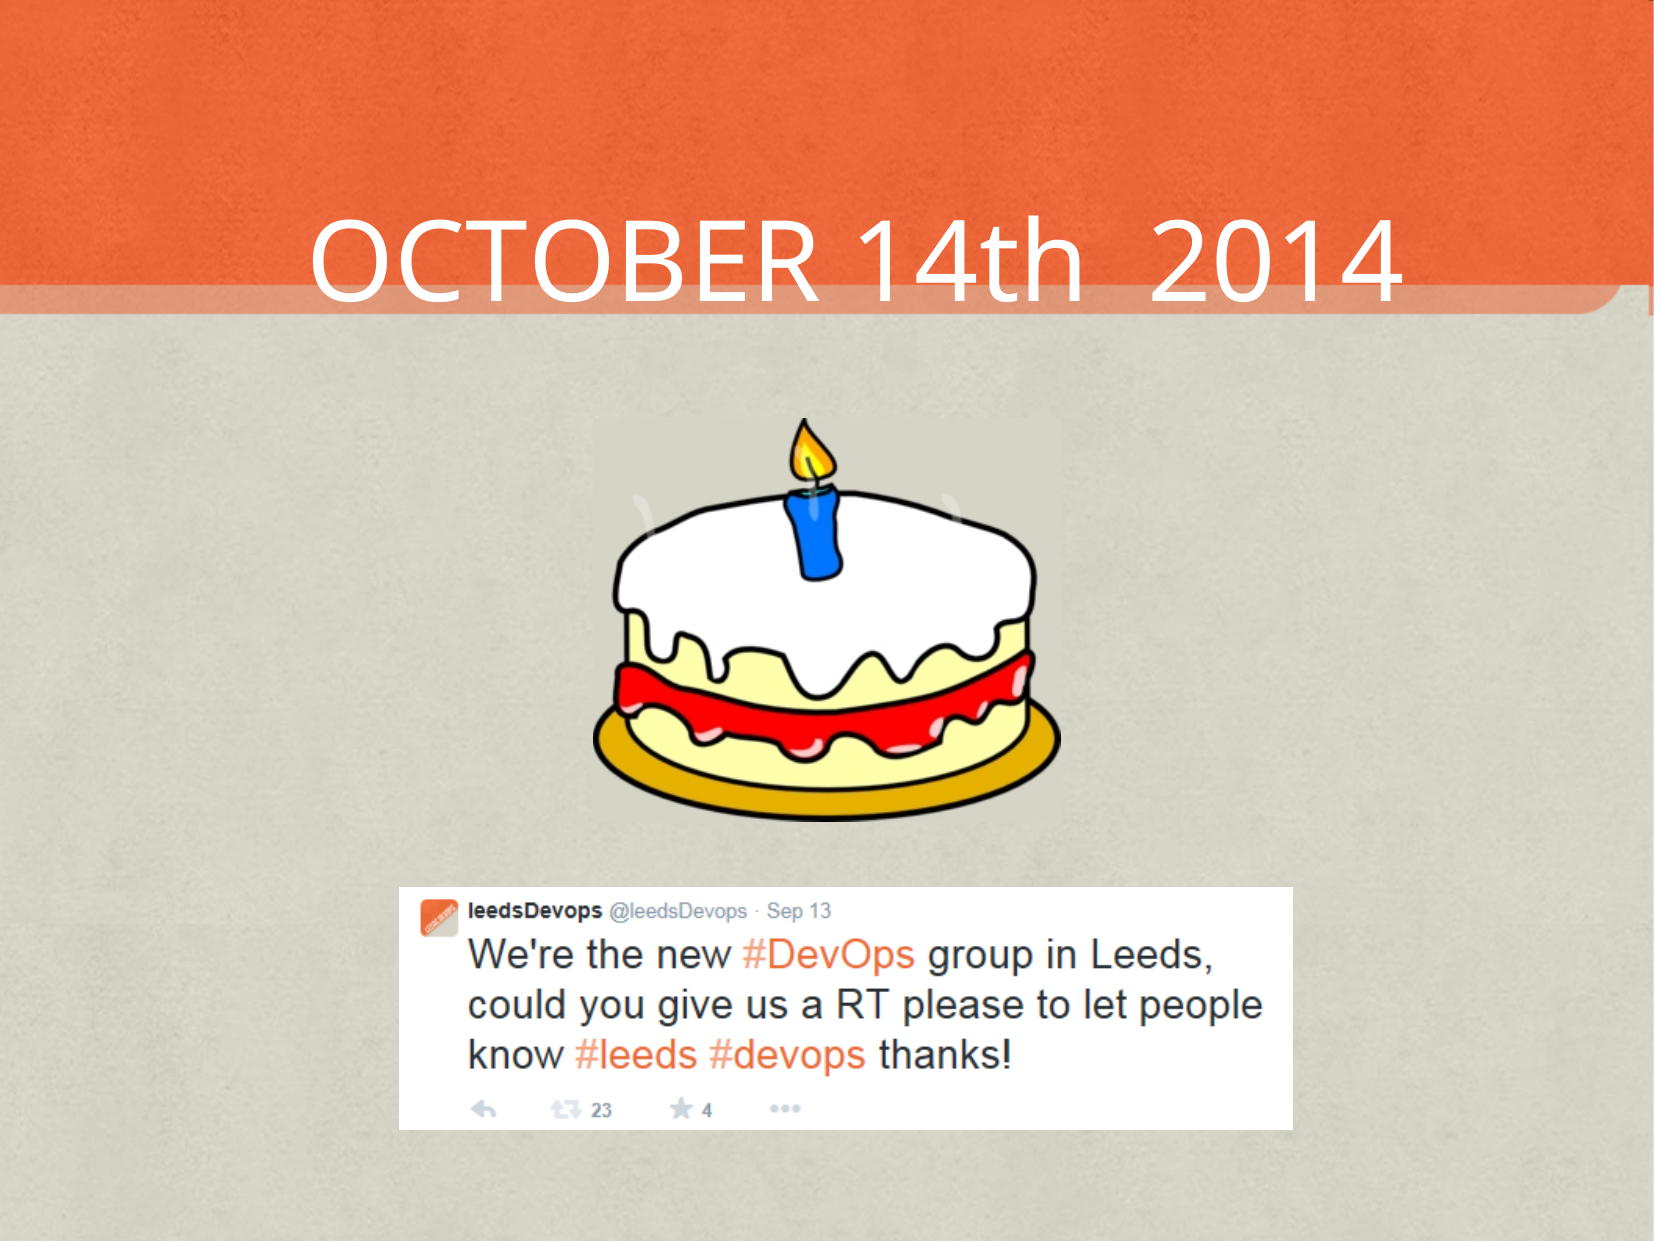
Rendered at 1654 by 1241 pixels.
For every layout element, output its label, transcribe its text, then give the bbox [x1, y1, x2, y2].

picture [0, 0, 1654, 1241]
text_box OCTOBER 14th 2014 [306, 189, 1654, 318]
